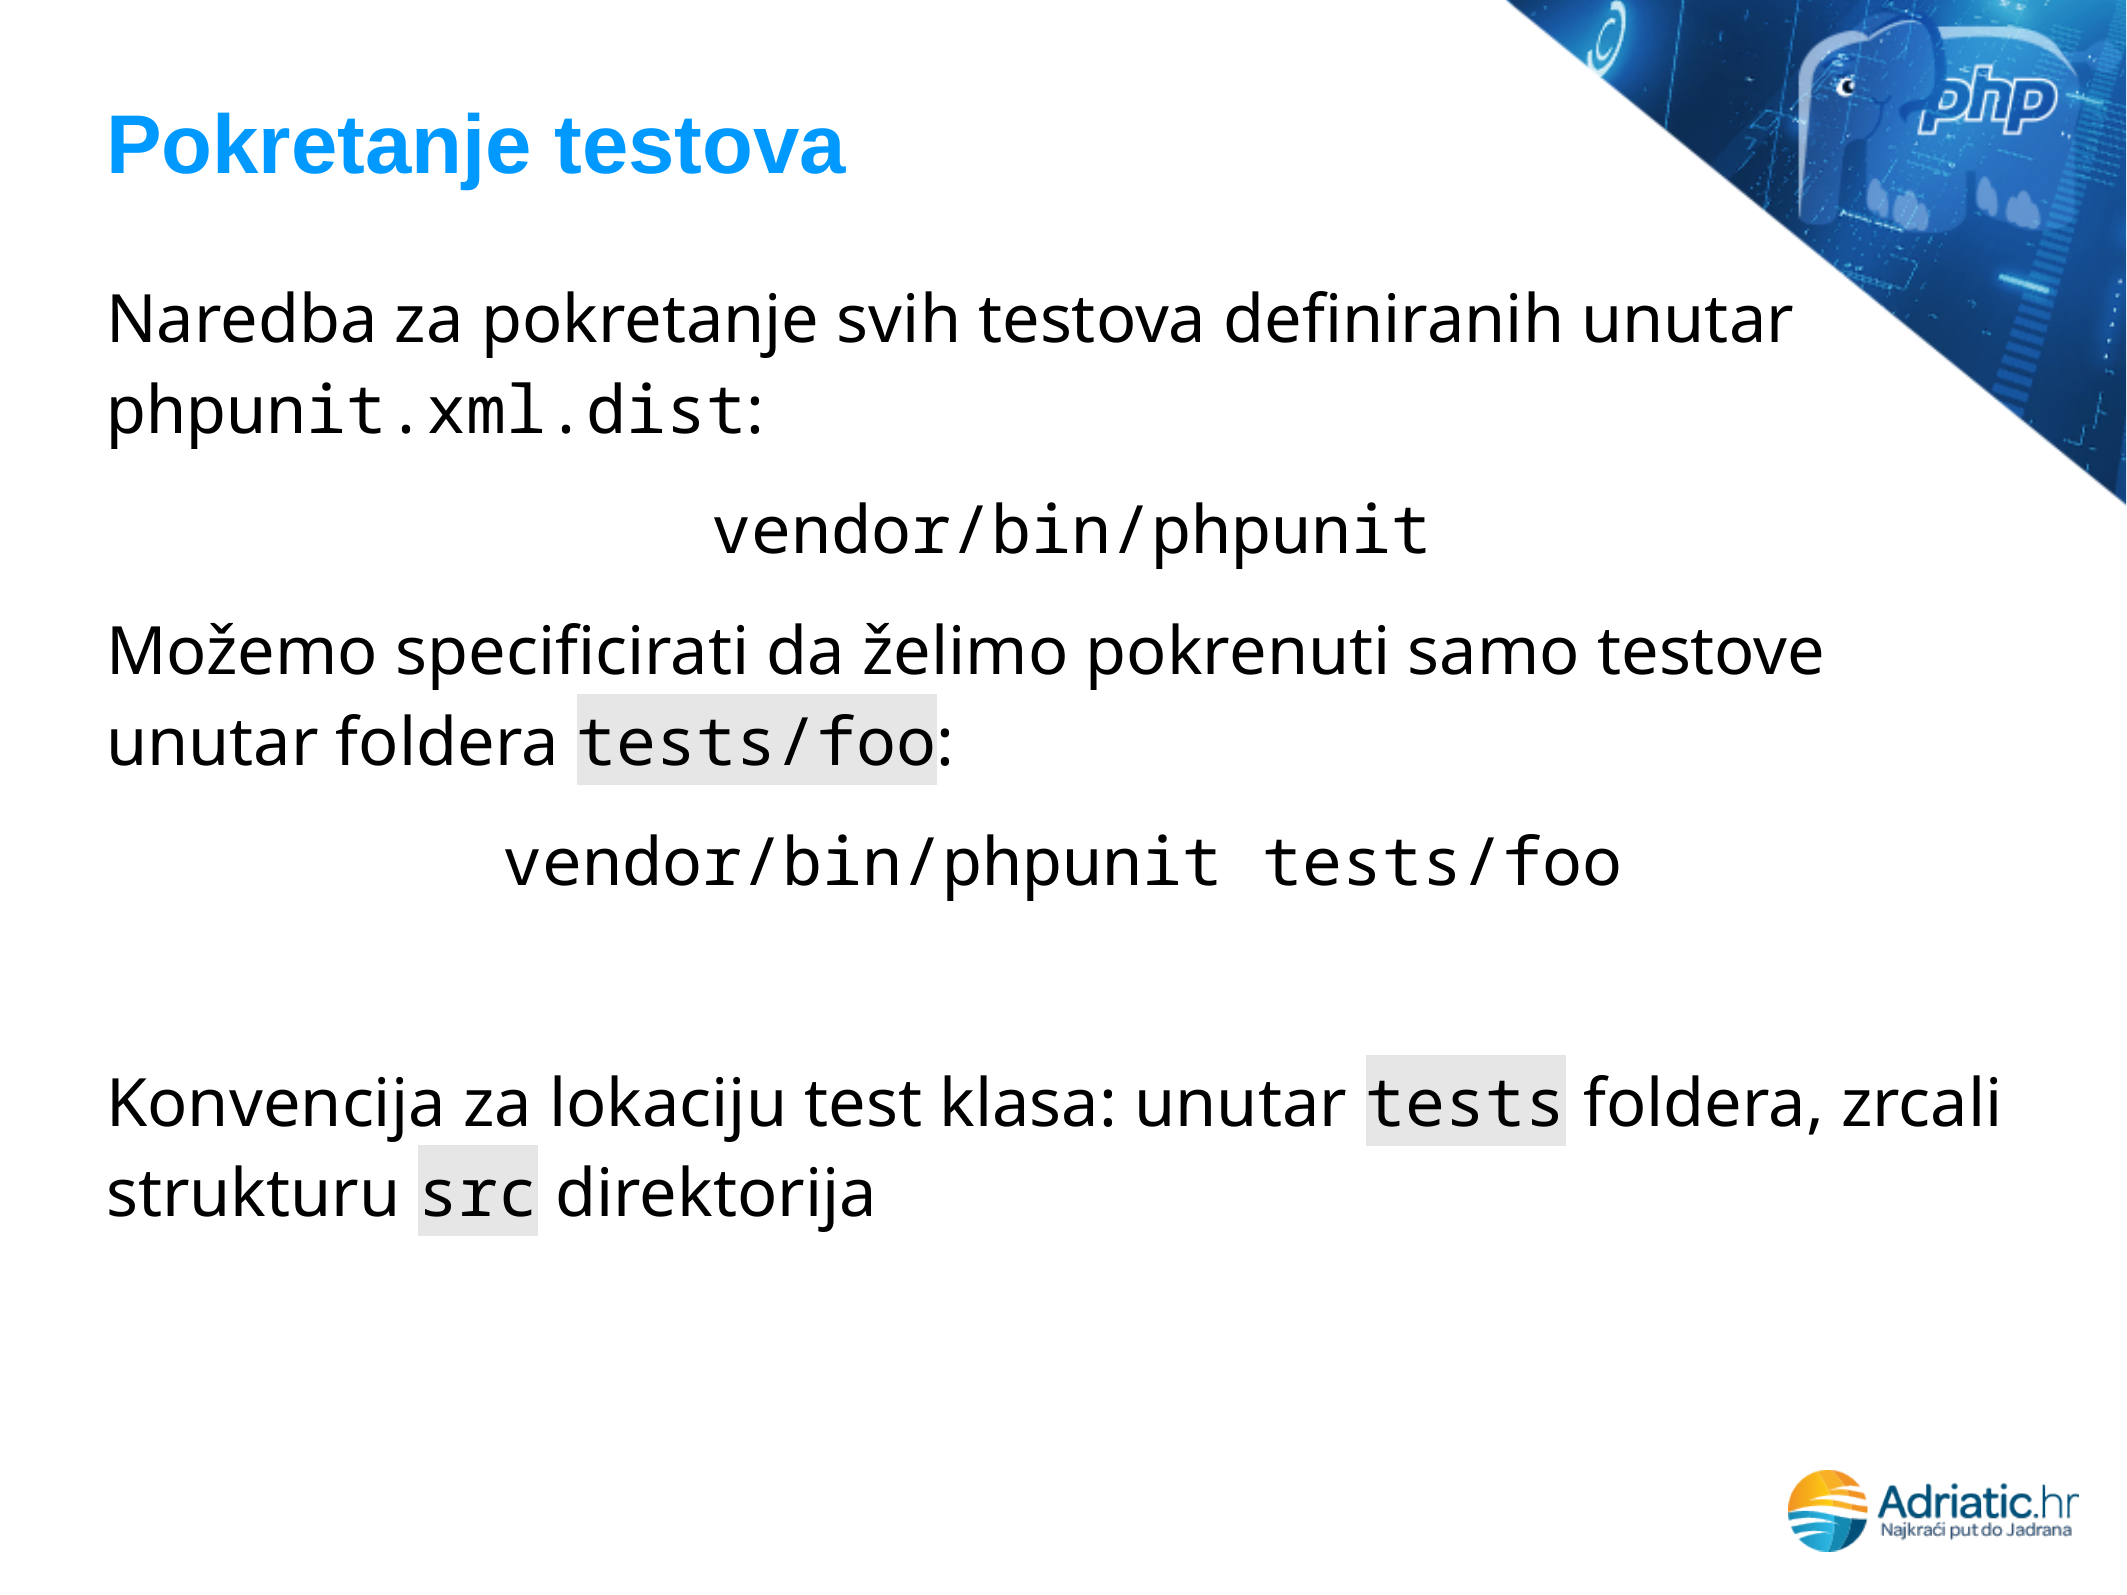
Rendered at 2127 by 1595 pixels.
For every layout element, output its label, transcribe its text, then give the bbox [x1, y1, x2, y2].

title Pokretanje testova [106, 70, 1630, 219]
list Naredba za pokretanje svih testova definiranih unutar phpunit.xml.dist: vendor/bin/phpunit Možemo specificirati da želimo pokrenuti samo testove unutar foldera tests/foo: vendor/bin/phpunit tests/foo Konvencija za lokaciju test klasa: unutar tests foldera, zrcali strukturu src direktorija [106, 271, 2020, 1453]
picture [1505, 0, 2127, 625]
picture [1788, 1470, 2079, 1552]
